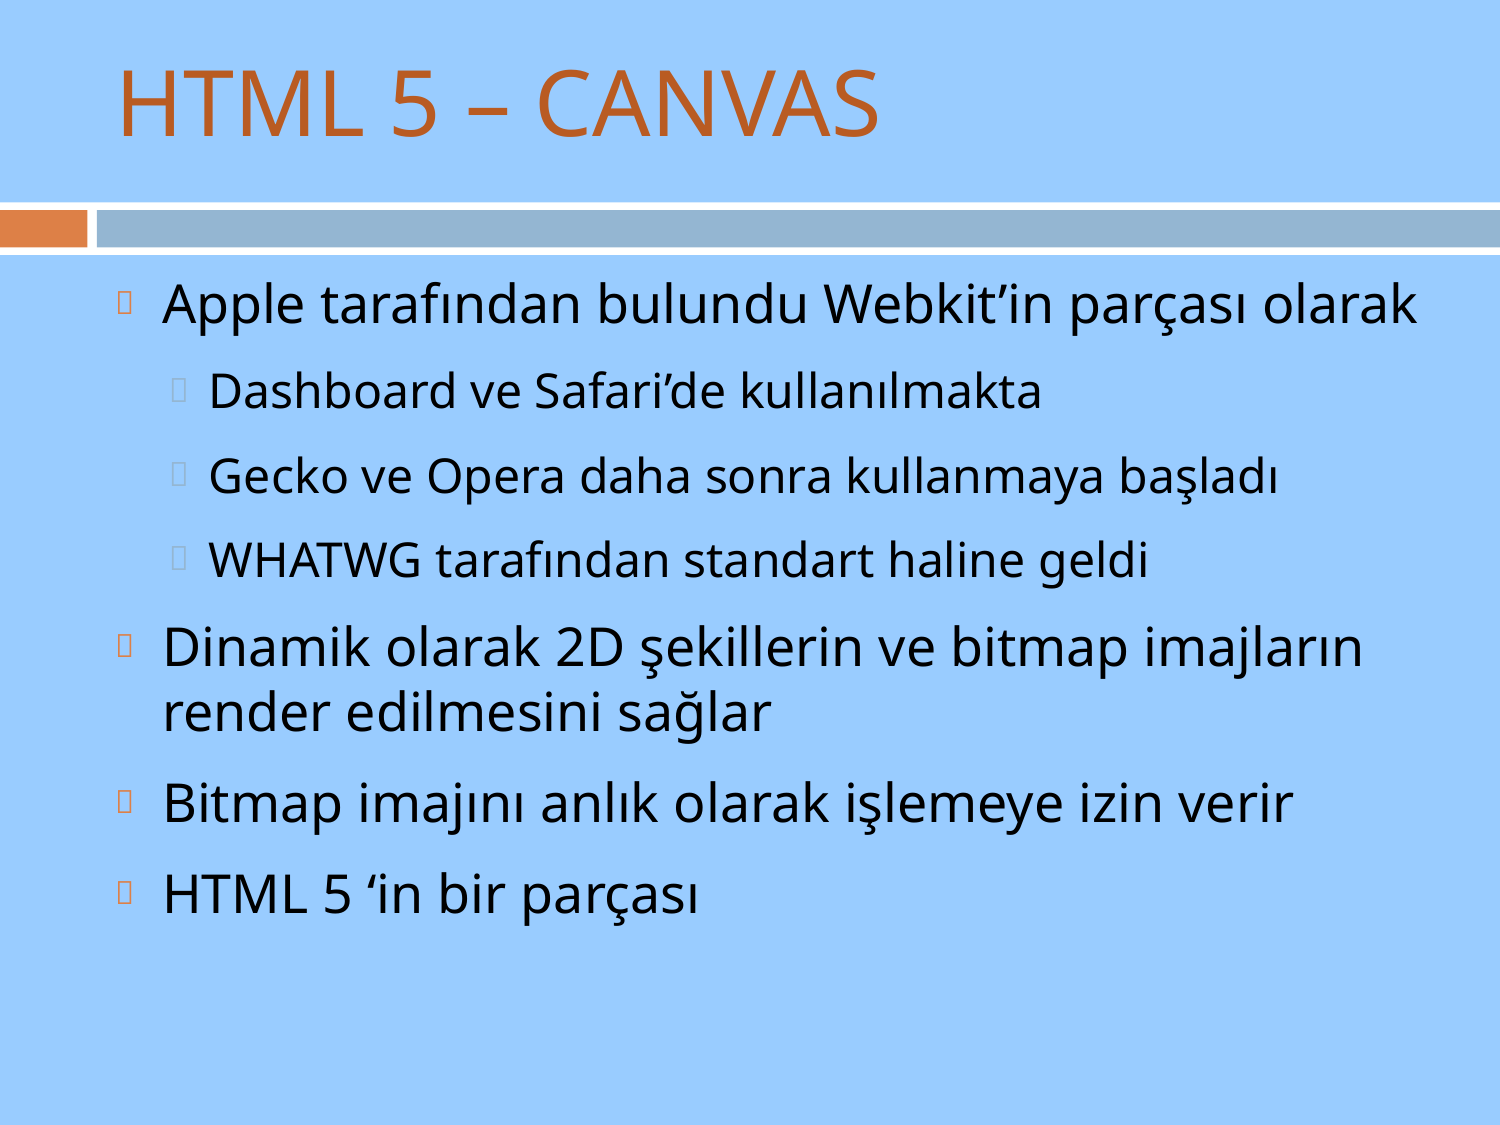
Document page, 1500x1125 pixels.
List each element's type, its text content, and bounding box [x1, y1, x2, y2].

list Apple tarafından bulundu Webkit’in parçası olarak Dashboard ve Safari’de kullanılmakta Gecko ve Opera daha sonra kullanmaya başladı WHATWG tarafından standart haline geldi Dinamik olarak 2D şekillerin ve bitmap imajların render edilmesini sağlar Bitmap imajını anlık olarak işlemeye izin verir HTML 5 ‘in bir parçası [100, 262, 1438, 1000]
title HTML 5 – CANVAS [100, 37, 1438, 200]
